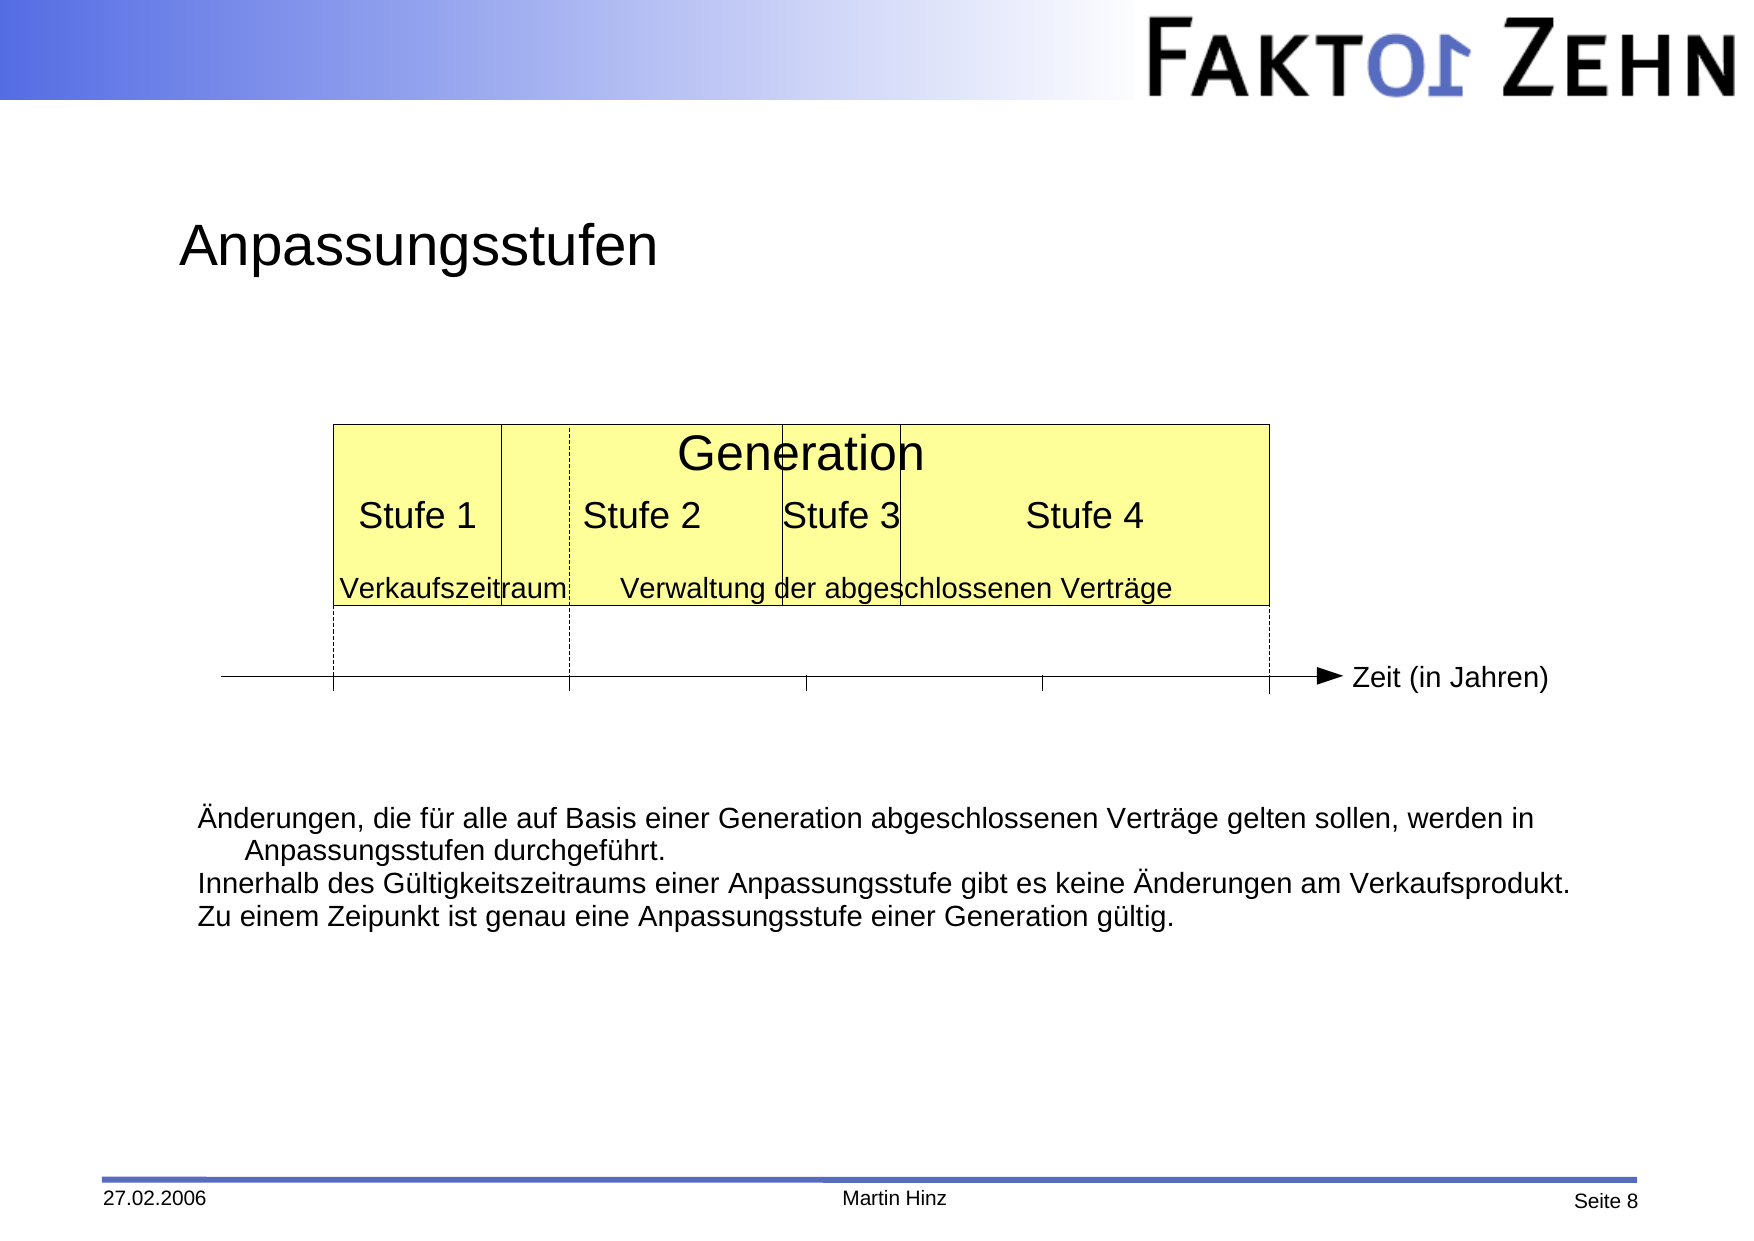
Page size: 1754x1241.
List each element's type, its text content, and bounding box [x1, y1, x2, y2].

text_box Zeit (in Jahren) [1352, 661, 1559, 695]
text_box Änderungen, die für alle auf Basis einer Generation abgeschlossenen Verträge gelten sollen, werden in Anpassungsstufen durchgeführt. Innerhalb des Gültigkeitszeitraums einer Anpassungsstufe gibt es keine Änderungen am Verkaufsprodukt. Zu einem Zeipunkt ist genau eine Anpassungsstufe einer Generation gültig. [103, 801, 1639, 1167]
text_box Generation [333, 424, 1270, 606]
title Anpassungsstufen [179, 142, 1576, 349]
picture [1133, 2, 1749, 105]
